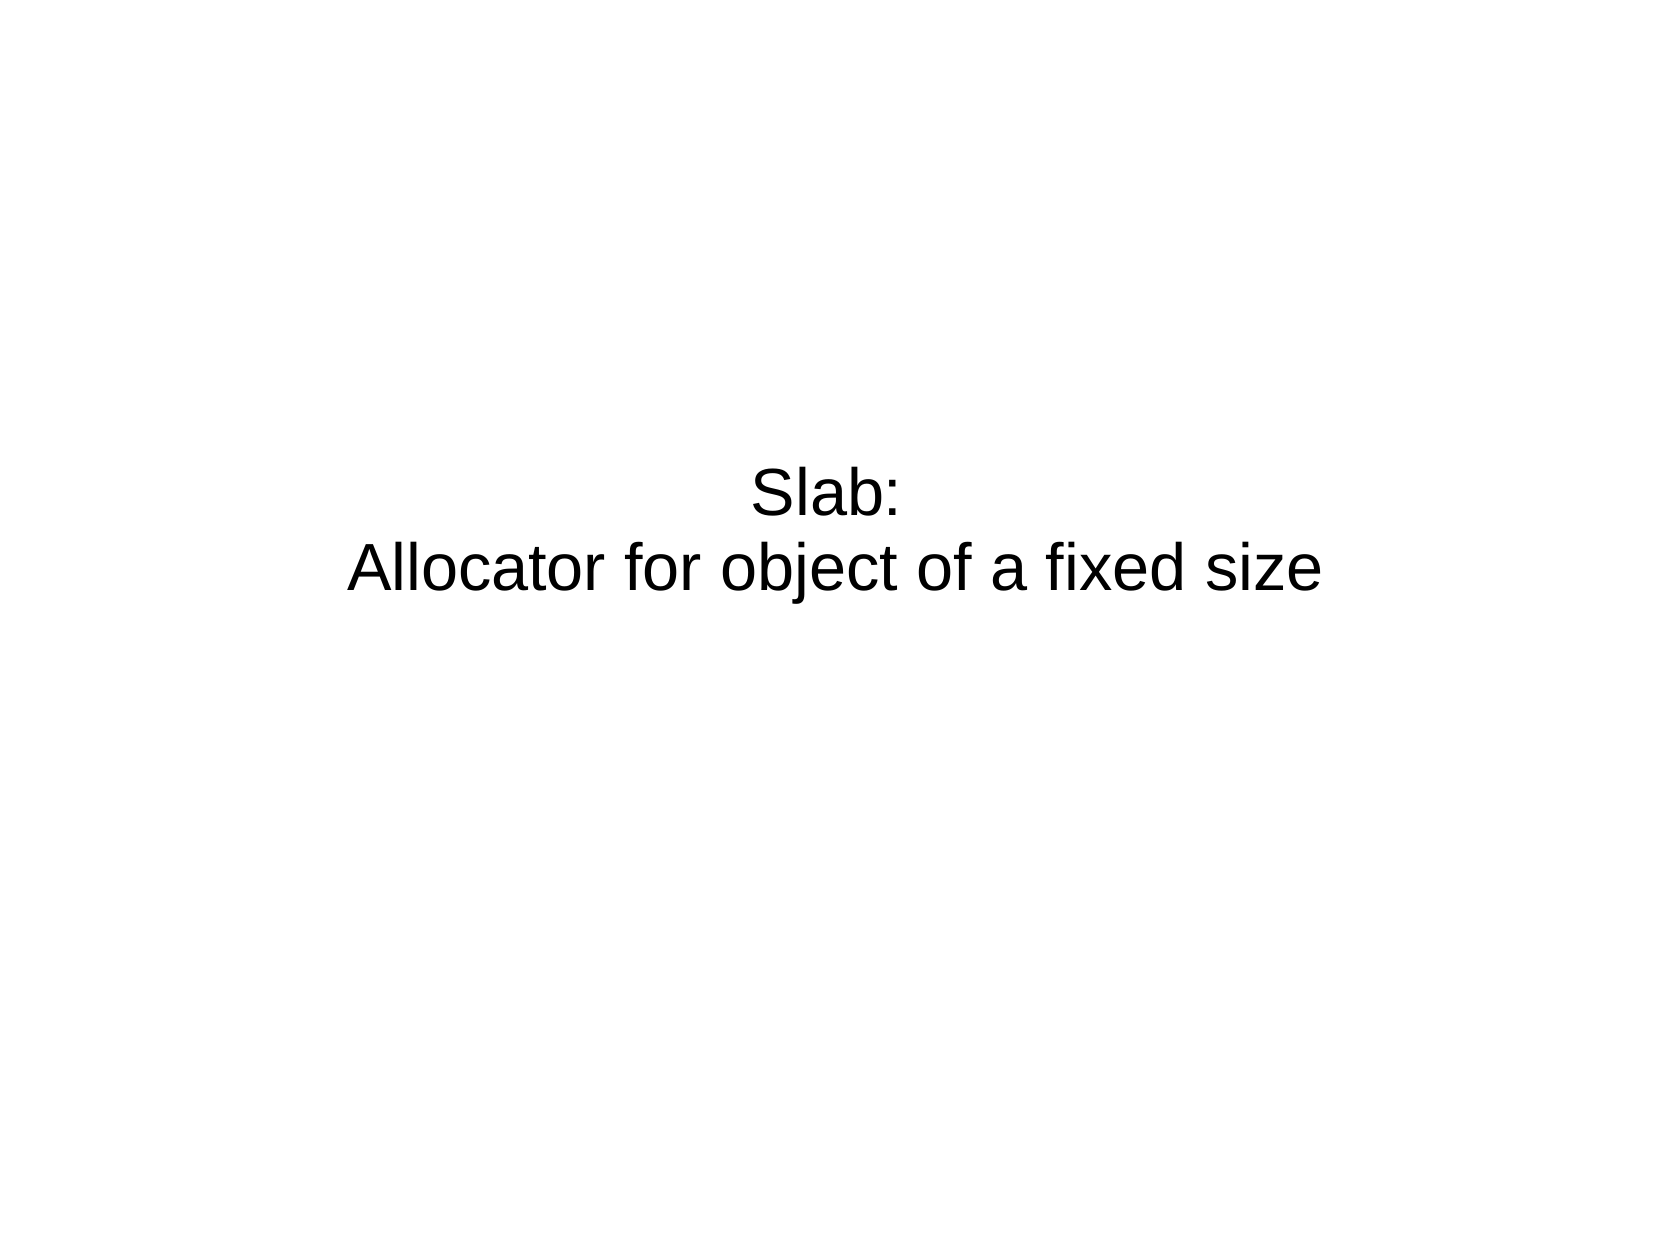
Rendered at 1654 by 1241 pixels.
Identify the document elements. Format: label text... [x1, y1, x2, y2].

subtitle Slab: Allocator for object of a fixed size [82, 49, 1571, 1010]
